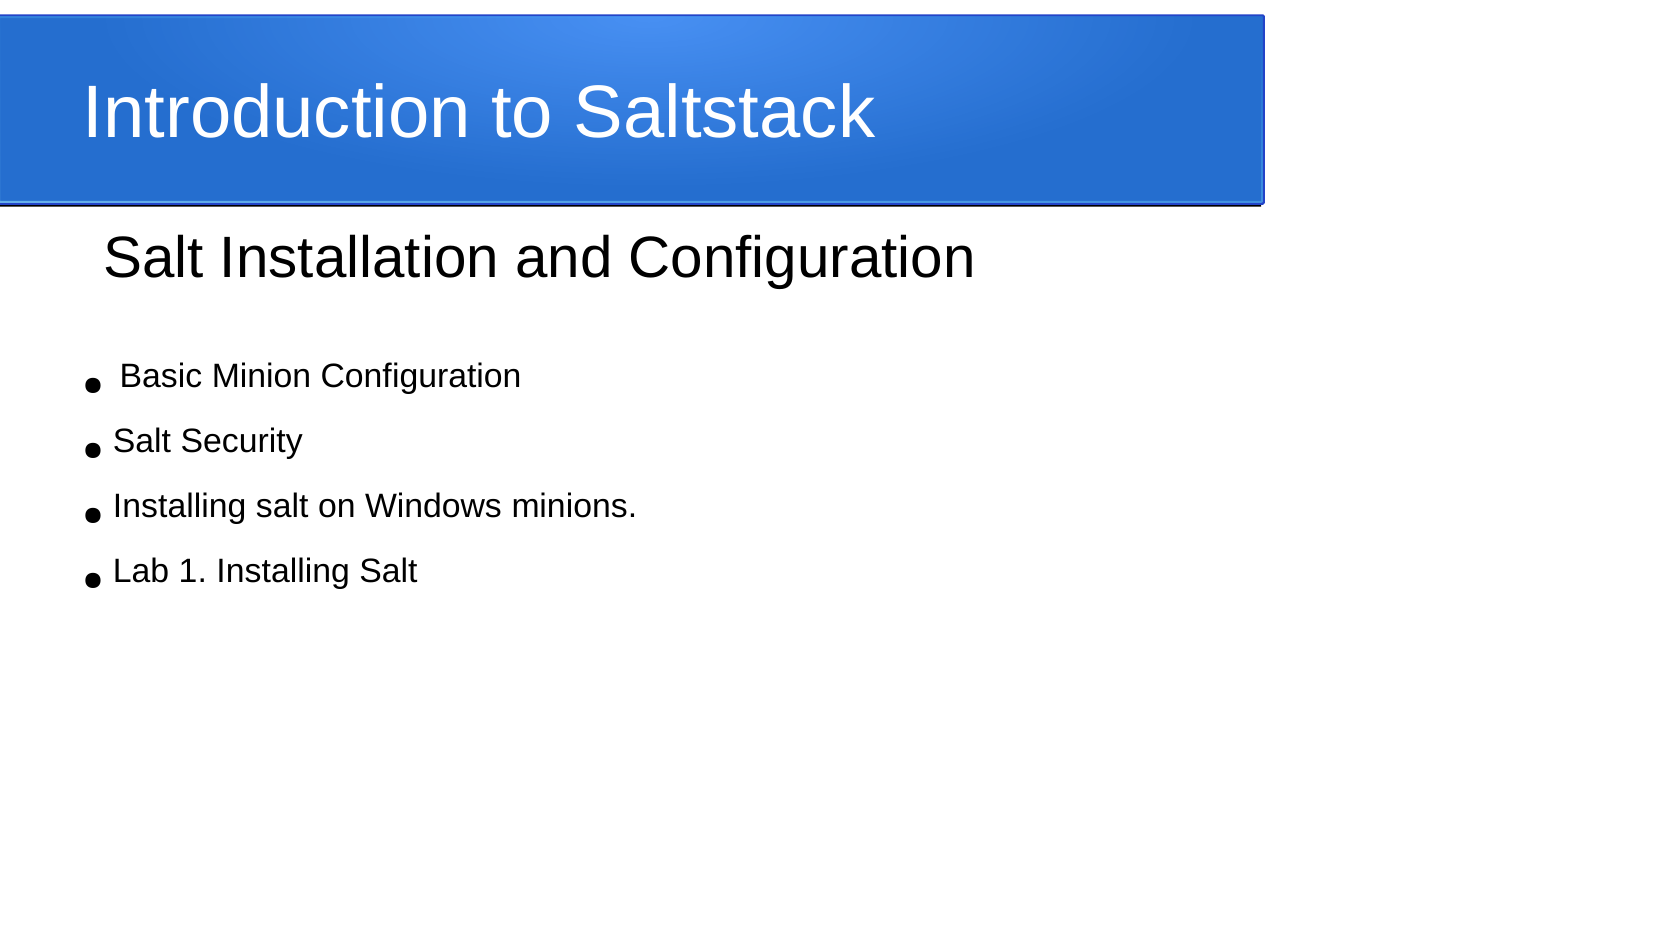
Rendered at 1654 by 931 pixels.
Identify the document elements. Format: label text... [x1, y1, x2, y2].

title Introduction to Saltstack [82, 35, 1235, 189]
subtitle Salt Installation and Configuration Basic Minion Configuration Salt Security Installing salt on Windows minions. Lab 1. Installing Salt [82, 224, 1571, 764]
